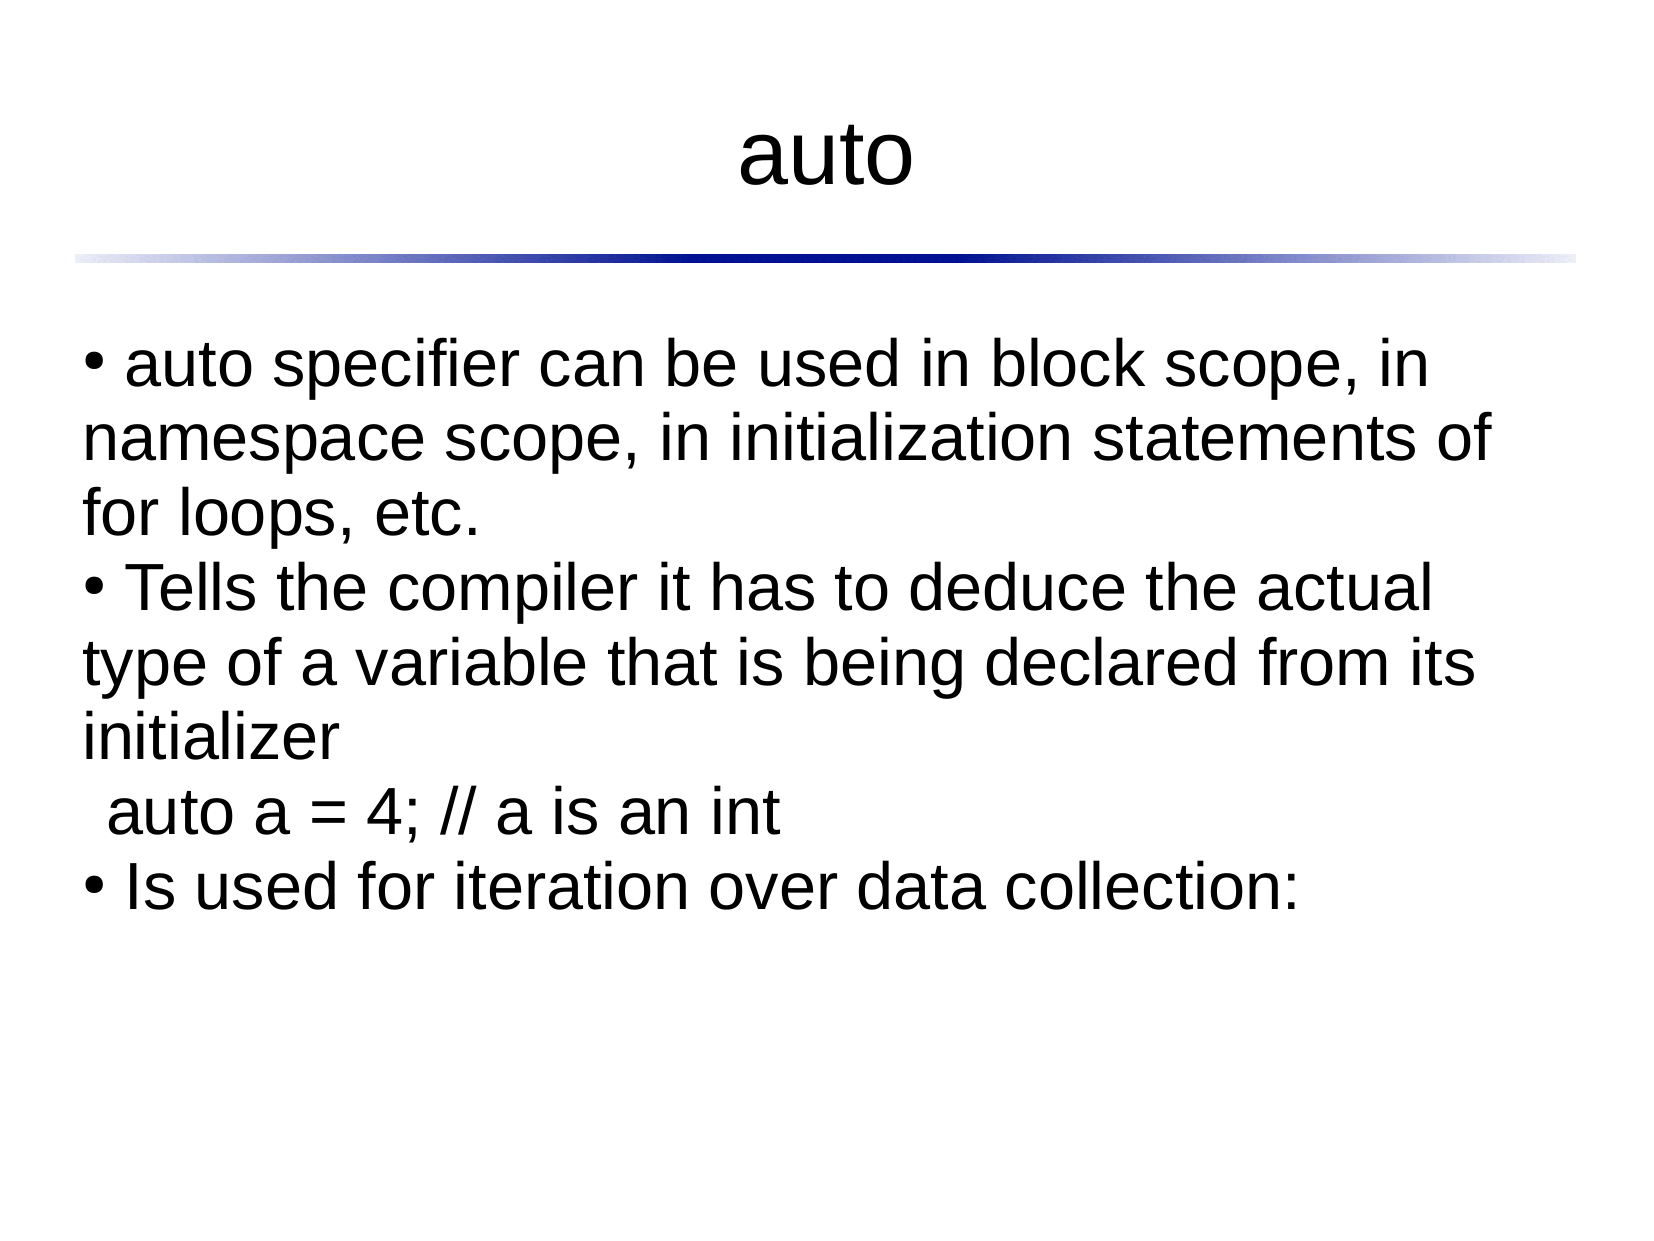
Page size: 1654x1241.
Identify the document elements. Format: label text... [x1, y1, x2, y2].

picture [75, 254, 1576, 263]
title auto [82, 65, 1571, 241]
subtitle auto specifier can be used in block scope, in namespace scope, in initialization statements of for loops, etc. Tells the compiler it has to deduce the actual type of a variable that is being declared from its initializer auto a = 4; // a is an int Is used for iteration over data collection: [82, 290, 1571, 1034]
